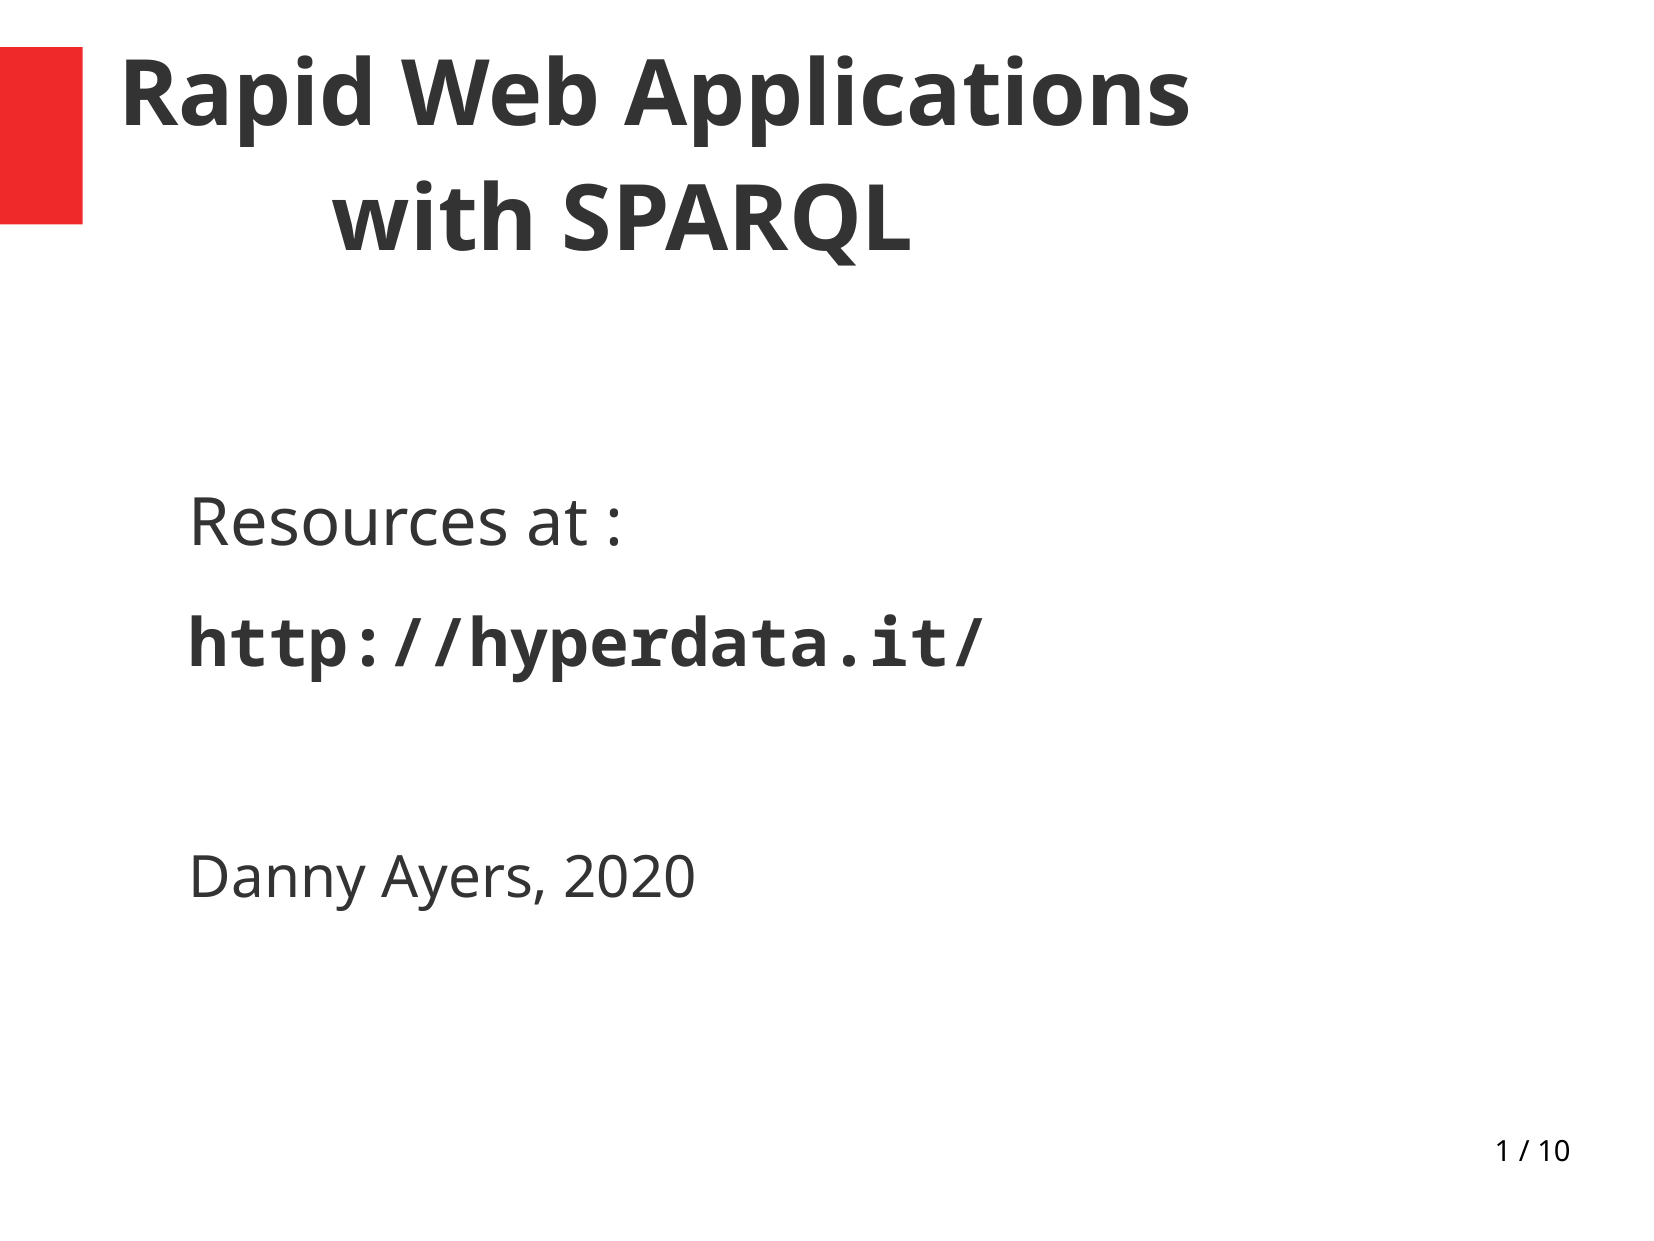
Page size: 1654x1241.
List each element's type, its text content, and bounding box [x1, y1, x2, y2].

title Rapid Web Applications with SPARQL [118, 27, 1571, 278]
list Resources at : http://hyperdata.it/ Danny Ayers, 2020 [118, 354, 1536, 1074]
